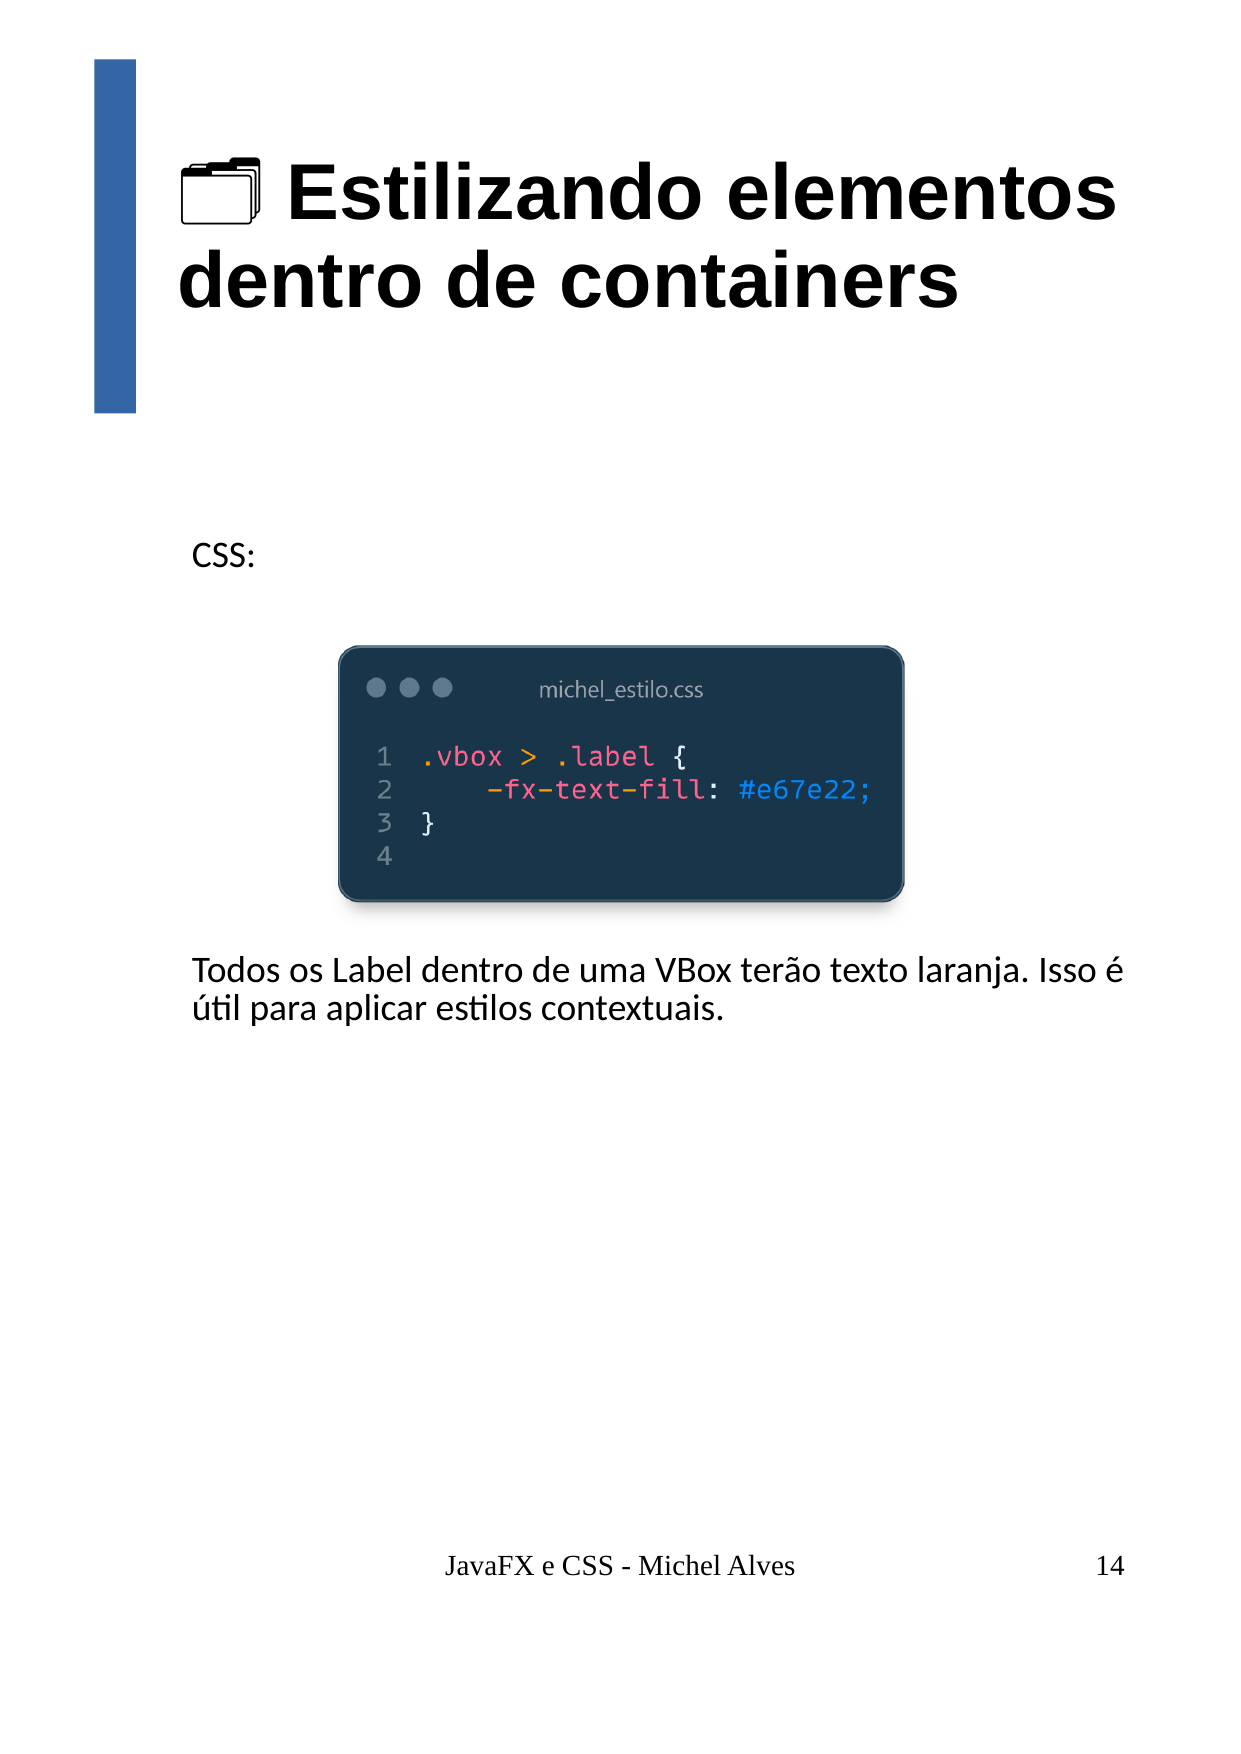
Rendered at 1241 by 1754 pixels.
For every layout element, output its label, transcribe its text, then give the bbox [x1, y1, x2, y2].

text_box CSS: Todos os Label dentro de uma VBox terão texto laranja. Isso é útil para aplicar estilos contextuais. [177, 531, 1182, 583]
title 🗂️ Estilizando elementos dentro de containers [177, 59, 1182, 414]
text_box [94, 59, 136, 414]
picture [59, 583, 1182, 964]
text_box CSS: Todos os Label dentro de uma VBox terão texto laranja. Isso é útil para aplicar estilos contextuais. [177, 964, 1182, 1695]
